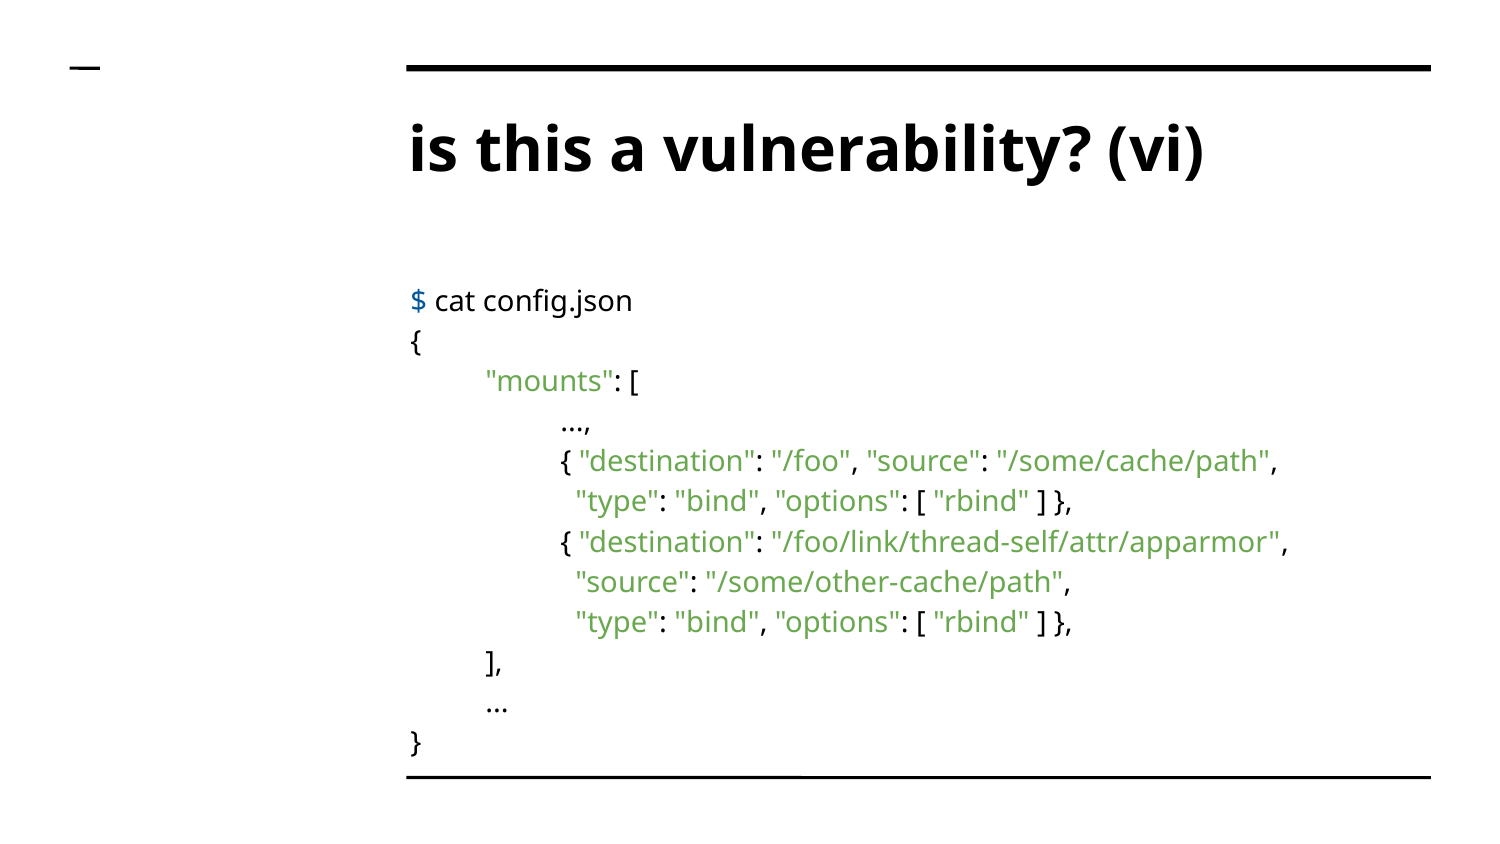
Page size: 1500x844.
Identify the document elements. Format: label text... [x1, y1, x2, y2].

title is this a vulnerability? (vi) [393, 94, 1431, 199]
list $ cat config.json { "mounts": [ ..., { "destination": "/foo", "source": "/some/cache/path", "type": "bind", "options": [ "rbind" ] }, { "destination": "/foo/link/thread-self/attr/apparmor", "source": "/some/other-cache/path", "type": "bind", "options": [ "rbind" ] }, ], ... } [395, 261, 1433, 755]
